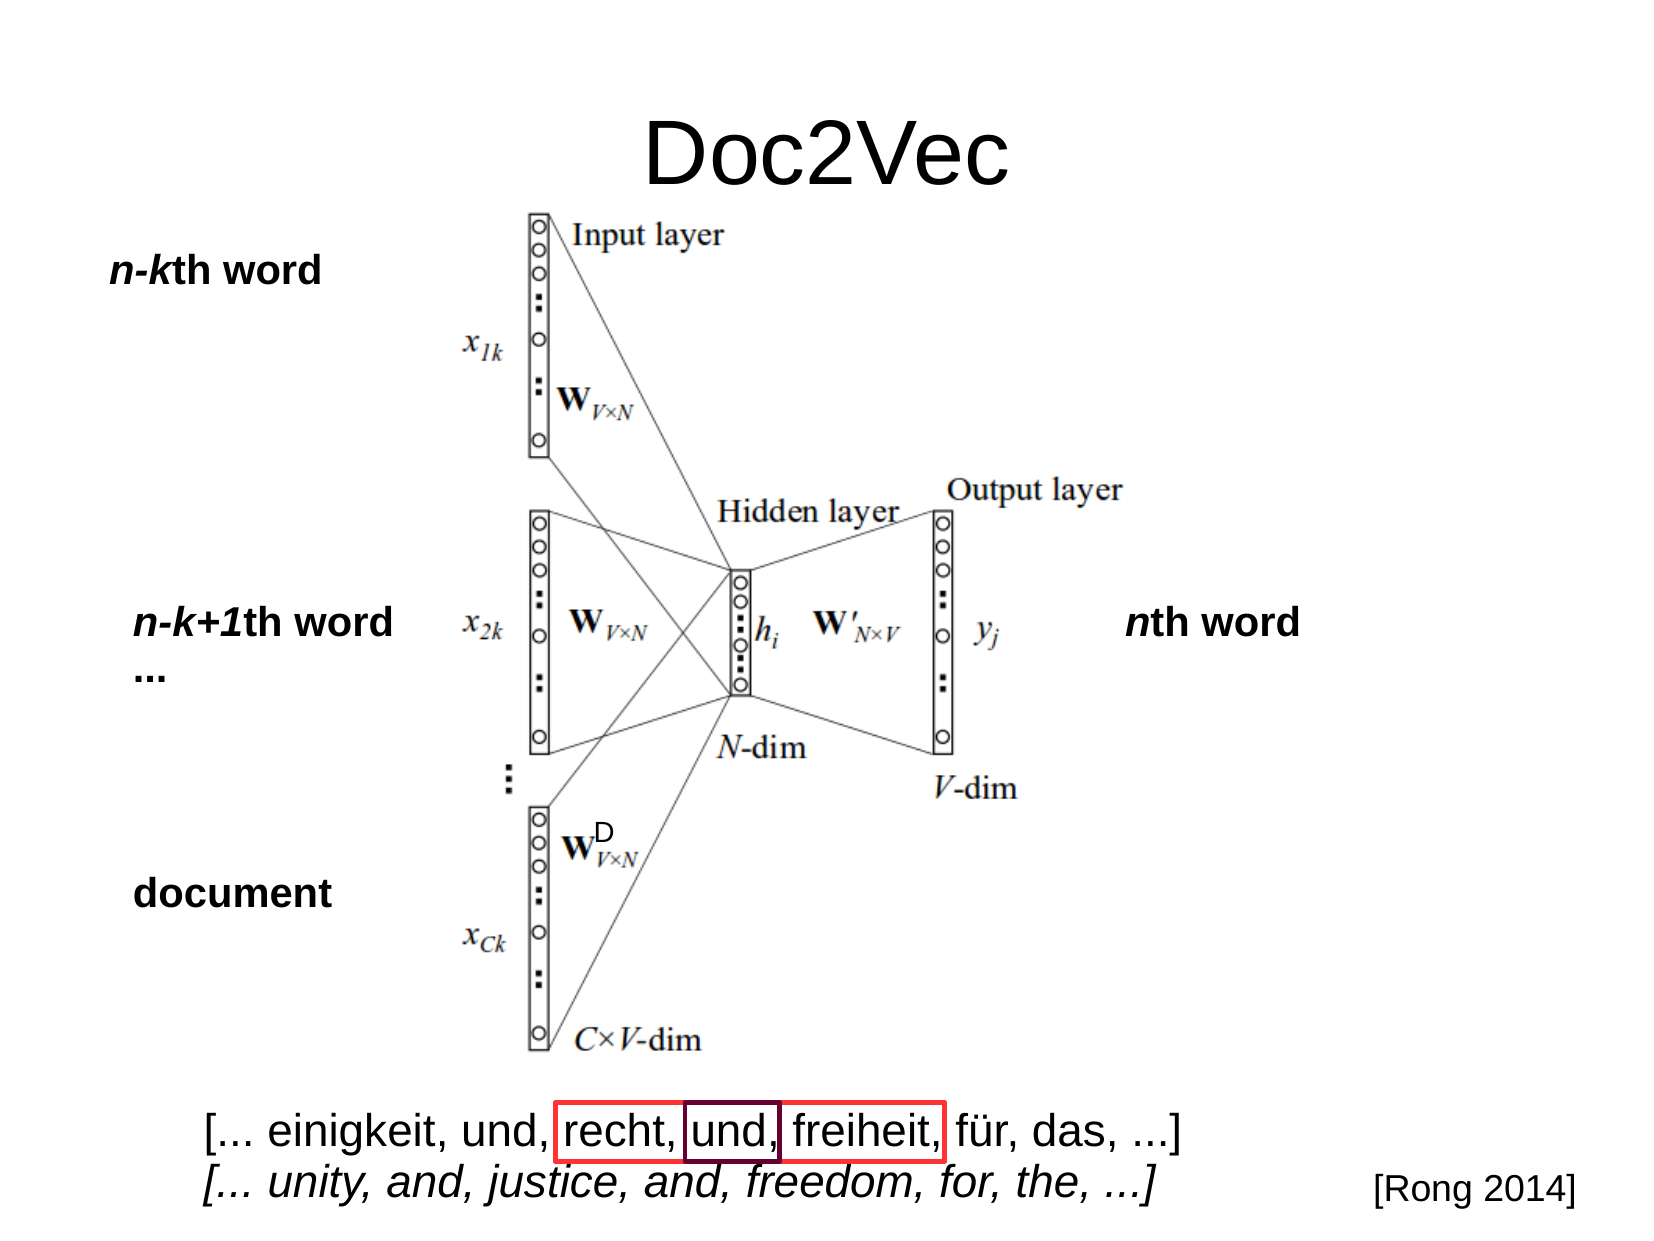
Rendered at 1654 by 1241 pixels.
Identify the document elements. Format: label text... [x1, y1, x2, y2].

text_box n-k+1th word ... [118, 590, 449, 700]
text_box [... einigkeit, und, recht, und, freiheit, für, das, ...] [... unity, and, justice, and, freedom, for, the, ...] [188, 1097, 1229, 1216]
text_box D [578, 808, 674, 857]
text_box [Rong 2014] [1358, 1159, 1654, 1217]
text_box nth word [1110, 591, 1441, 654]
title Doc2Vec [82, 49, 1571, 257]
text_box document [118, 862, 449, 972]
picture [425, 200, 1208, 1090]
text_box n-kth word [94, 239, 426, 302]
